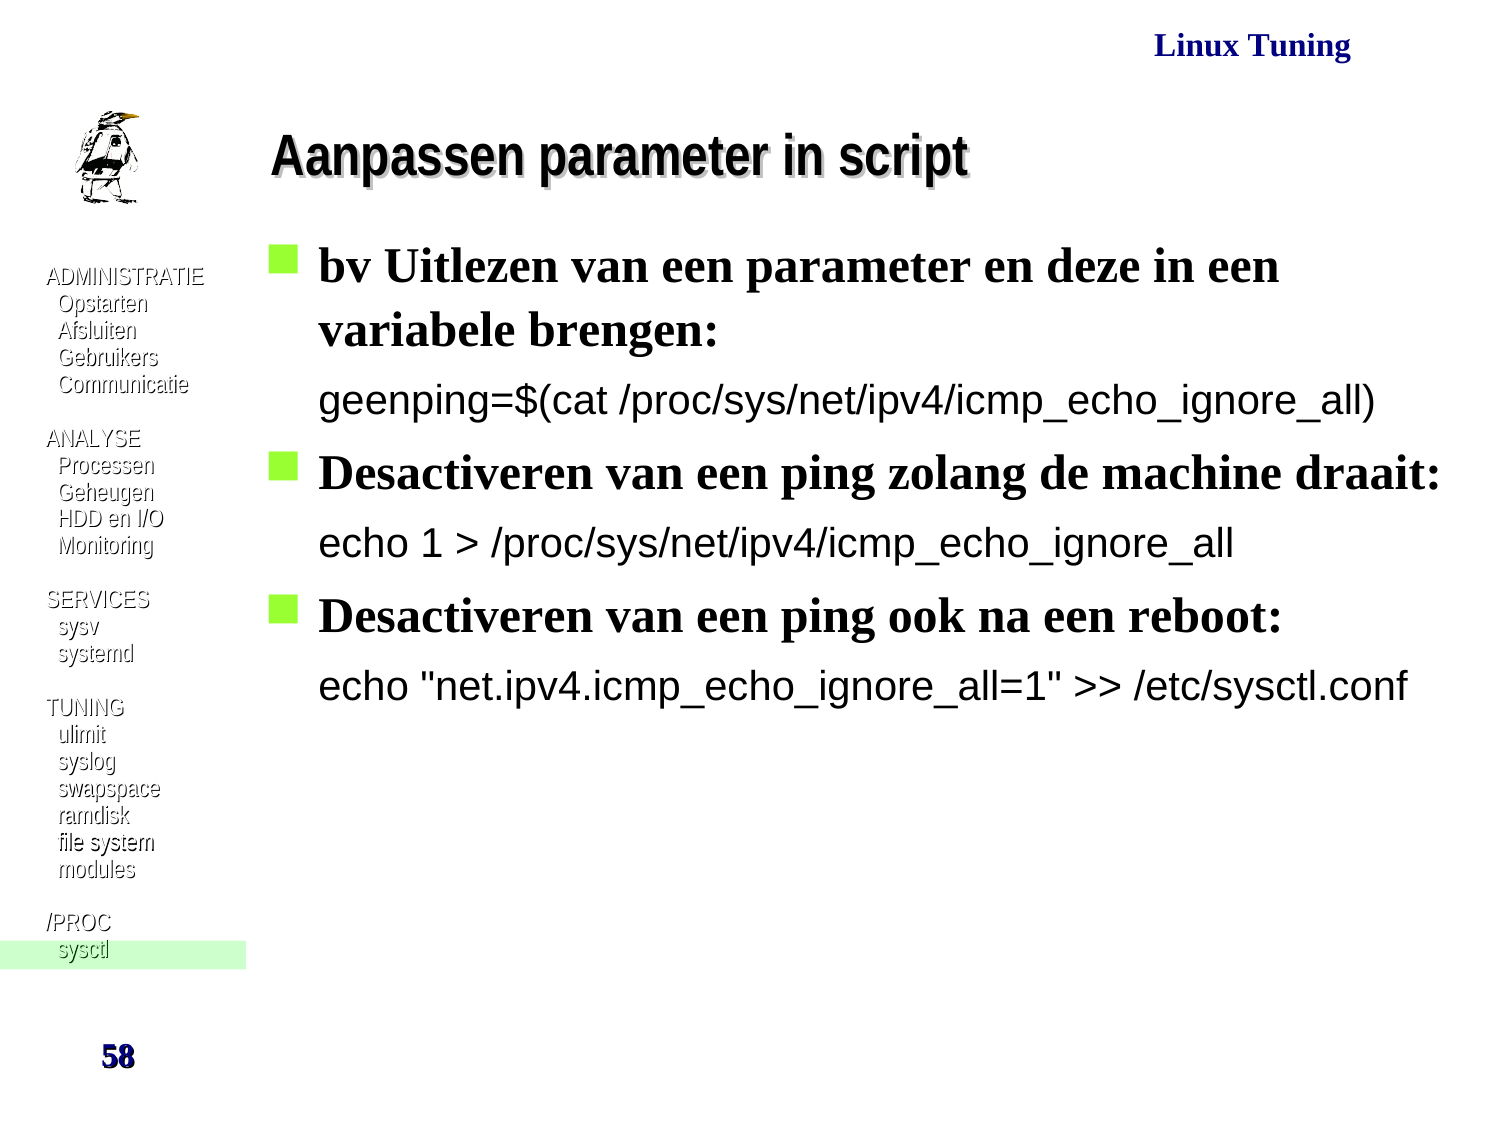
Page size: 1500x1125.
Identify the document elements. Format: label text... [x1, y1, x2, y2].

list bv Uitlezen van een parameter en deze in een variabele brengen: geenping=$(cat /proc/sys/net/ipv4/icmp_echo_ignore_all) Desactiveren van een ping zolang de machine draait: echo 1 > /proc/sys/net/ipv4/icmp_echo_ignore_all Desactiveren van een ping ook na een reboot: echo "net.ipv4.icmp_echo_ignore_all=1" >> /etc/sysctl.conf [264, 229, 1486, 980]
title Aanpassen parameter in script [270, 41, 1500, 250]
text_box [0, 940, 247, 970]
picture [57, 105, 143, 206]
